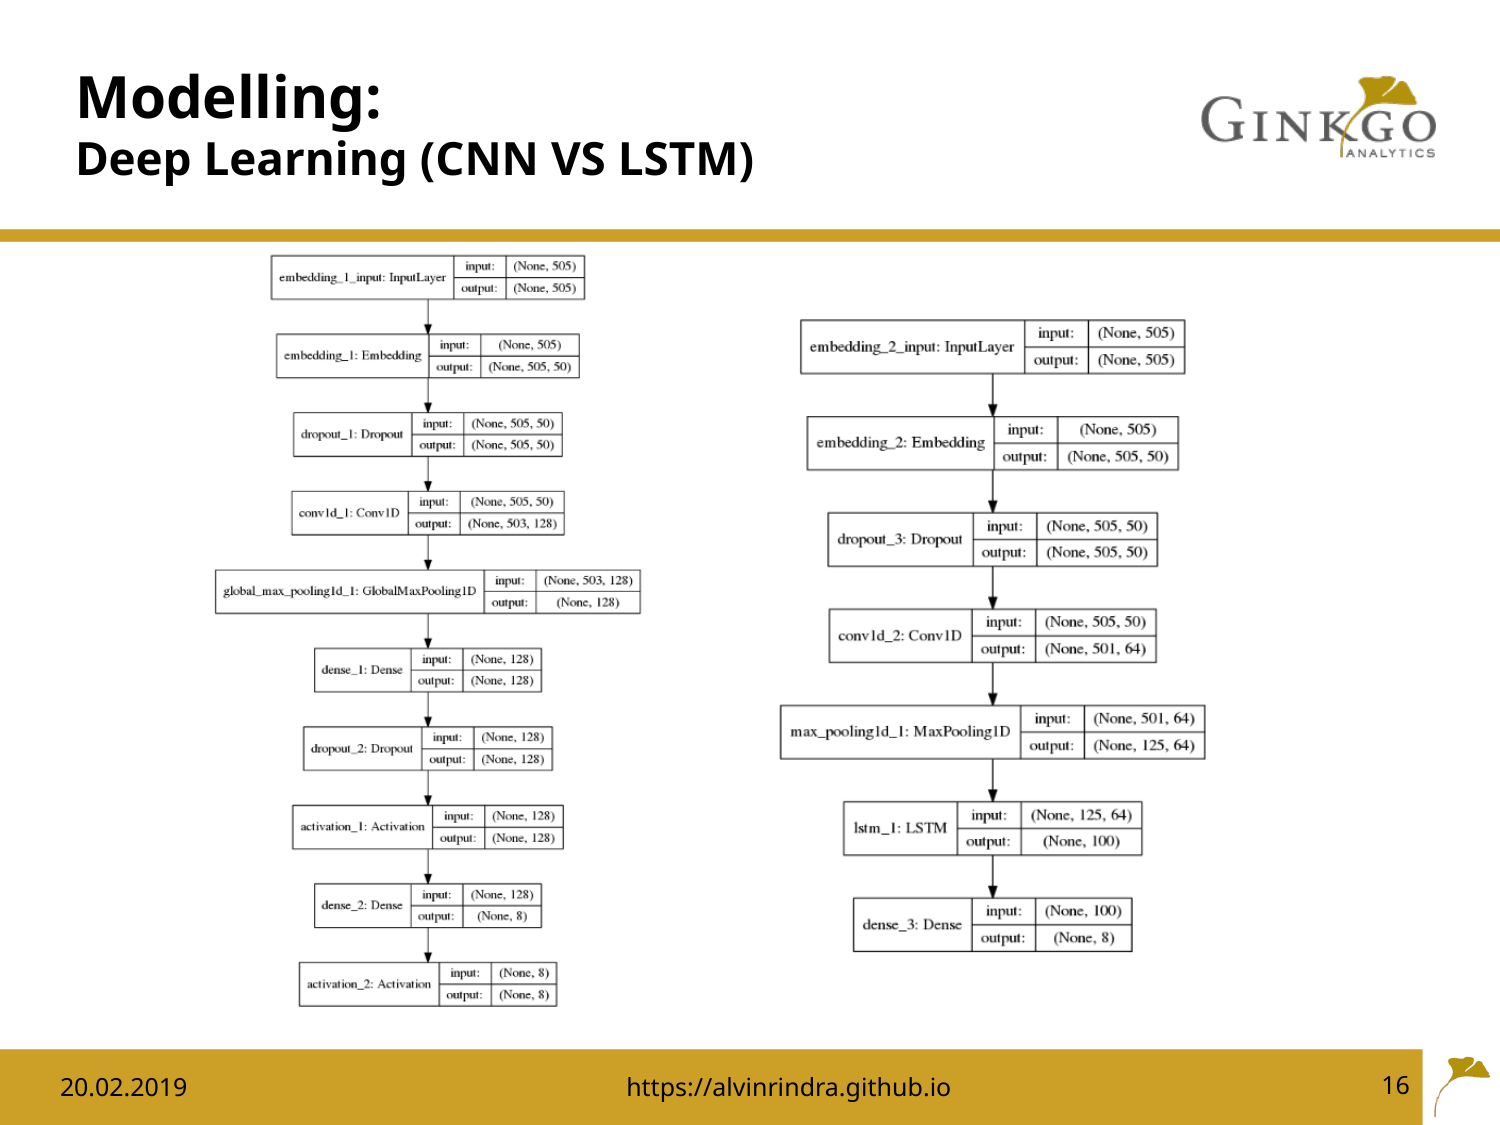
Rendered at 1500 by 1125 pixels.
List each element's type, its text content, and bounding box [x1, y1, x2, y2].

list [60, 289, 1425, 1081]
text_box <number> [1196, 1056, 1425, 1117]
text_box https://alvinrindra.github.io [266, 1056, 993, 1117]
list Modelling: Deep Learning (CNN VS LSTM) [75, 60, 1069, 244]
text_box 20.02.2019 [60, 1056, 266, 1117]
picture [0, 0, 1500, 1125]
